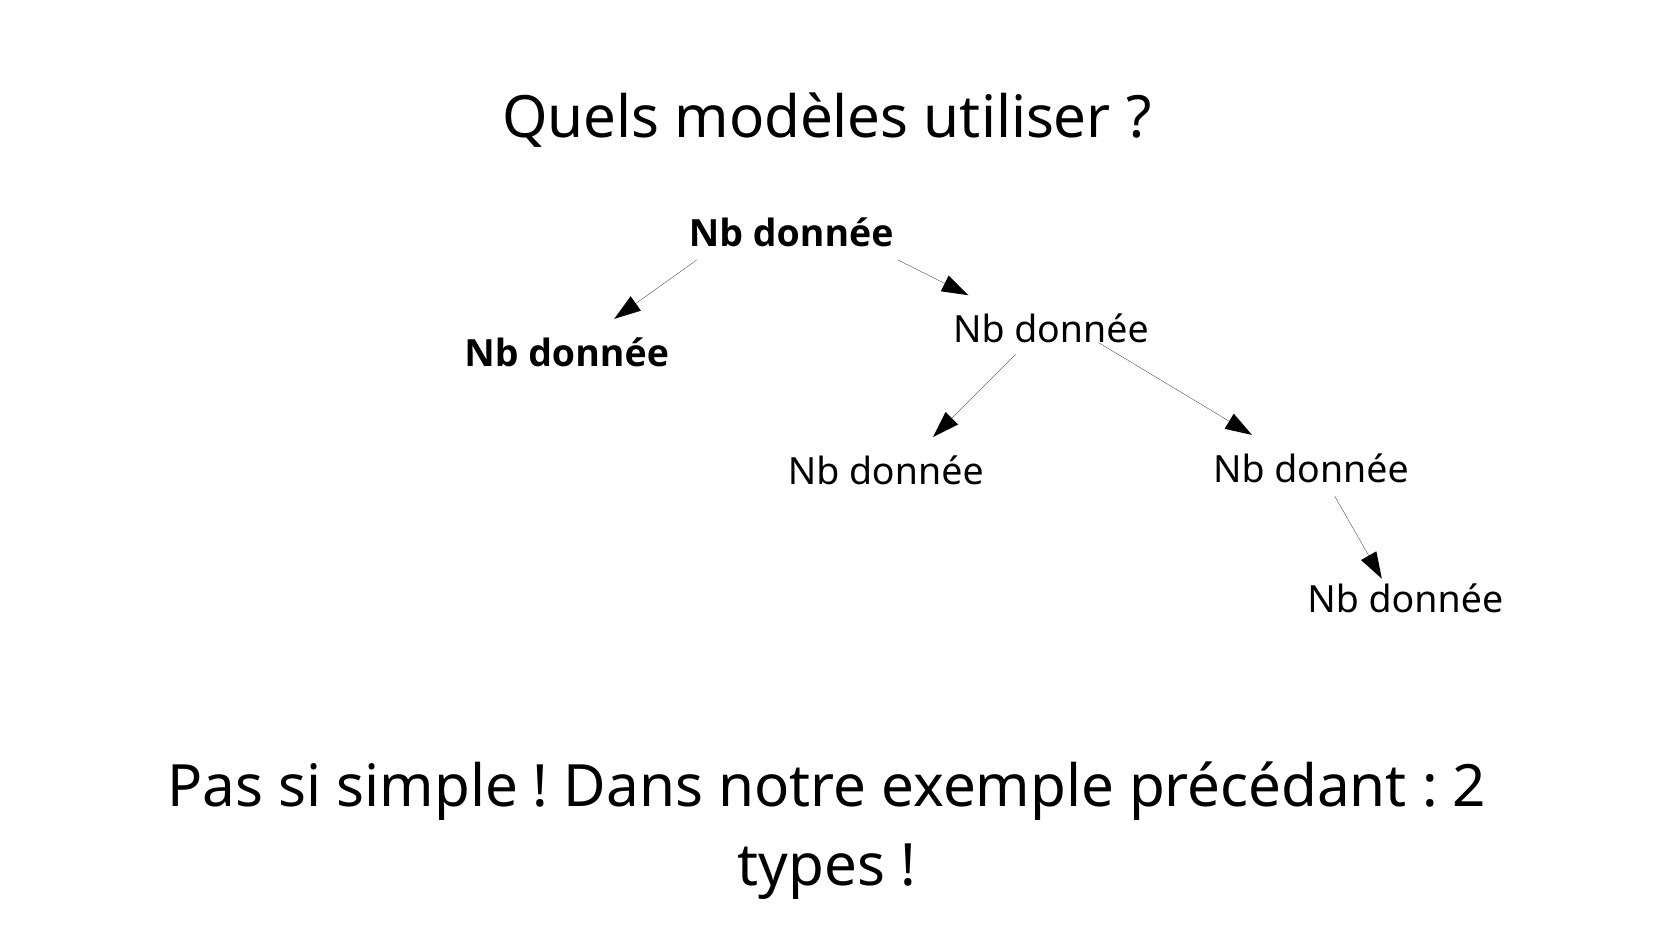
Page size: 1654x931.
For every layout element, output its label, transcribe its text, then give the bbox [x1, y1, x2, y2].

text_box Nb donnée [1181, 564, 1630, 674]
text_box Nb donnée [566, 198, 1016, 308]
text_box Nb donnée [661, 437, 1111, 546]
title Quels modèles utiliser ? [82, 37, 1571, 193]
text_box Nb donnée [826, 295, 1276, 404]
text_box Nb donnée [1086, 434, 1536, 544]
title Pas si simple ! Dans notre exemple précédant : 2 types ! [82, 745, 1572, 902]
text_box Nb donnée [342, 318, 792, 428]
